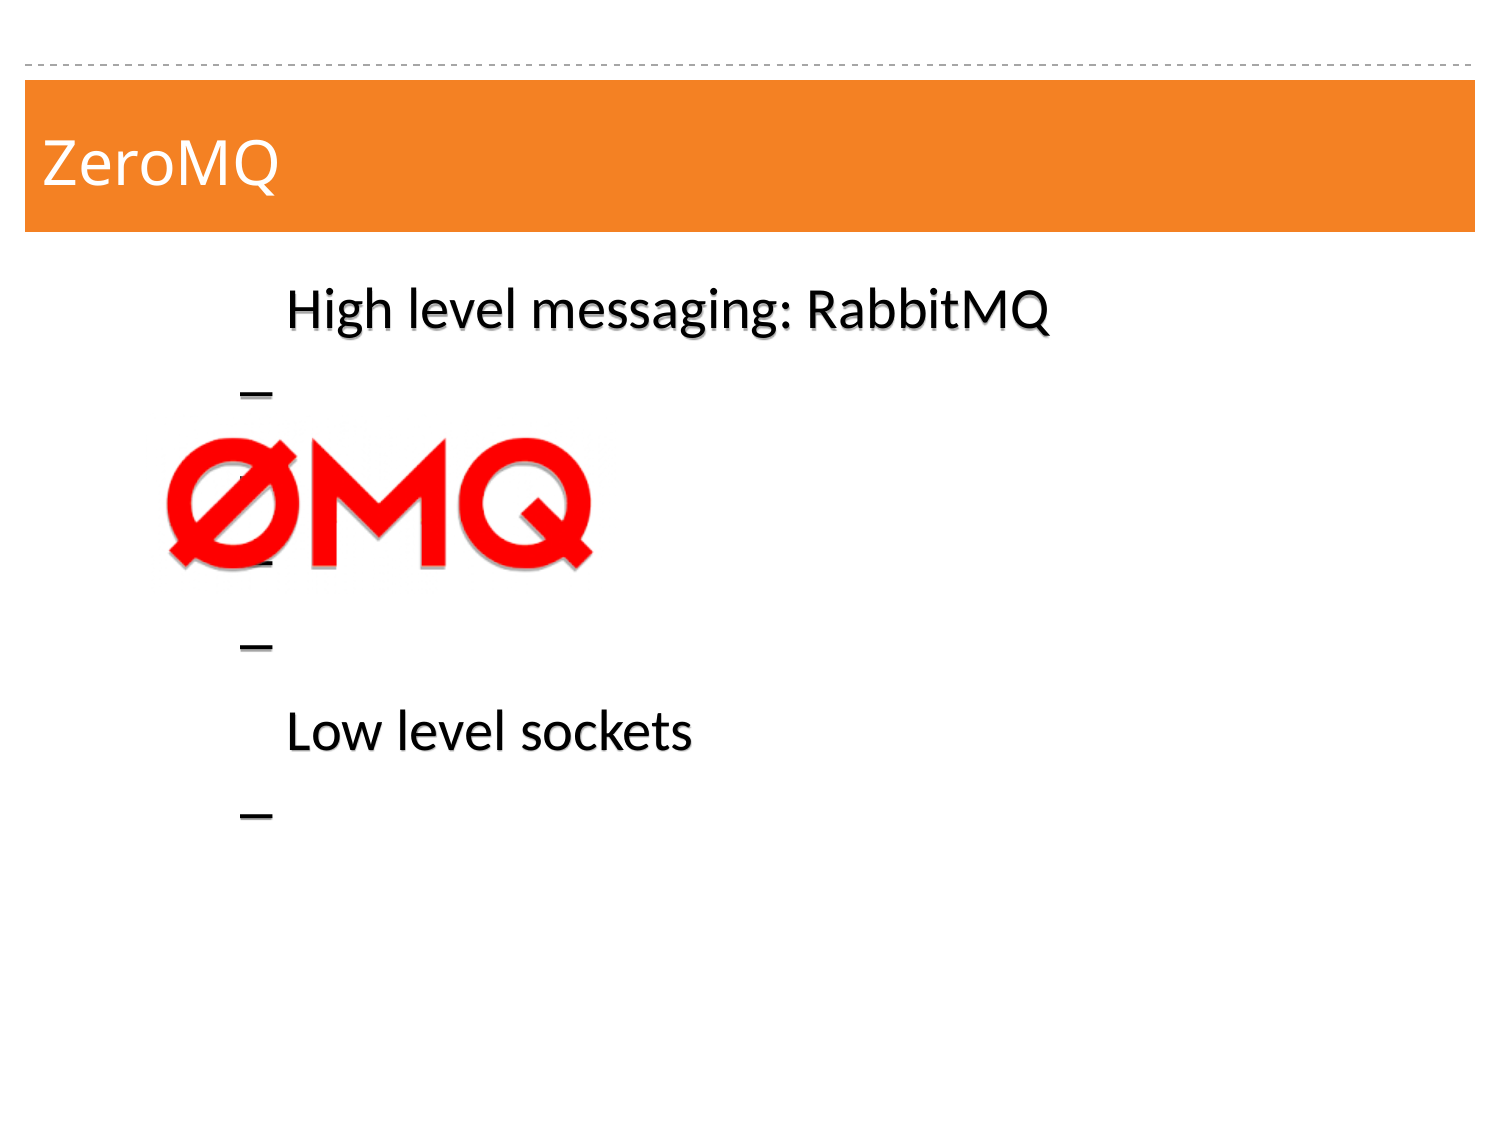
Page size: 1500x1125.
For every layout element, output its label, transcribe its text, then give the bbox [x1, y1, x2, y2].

text_box ZeroMQ [27, 108, 1473, 231]
picture [146, 413, 616, 594]
list High level messaging: RabbitMQ Low level sockets [75, 262, 1426, 1005]
text_box [25, 80, 1475, 232]
